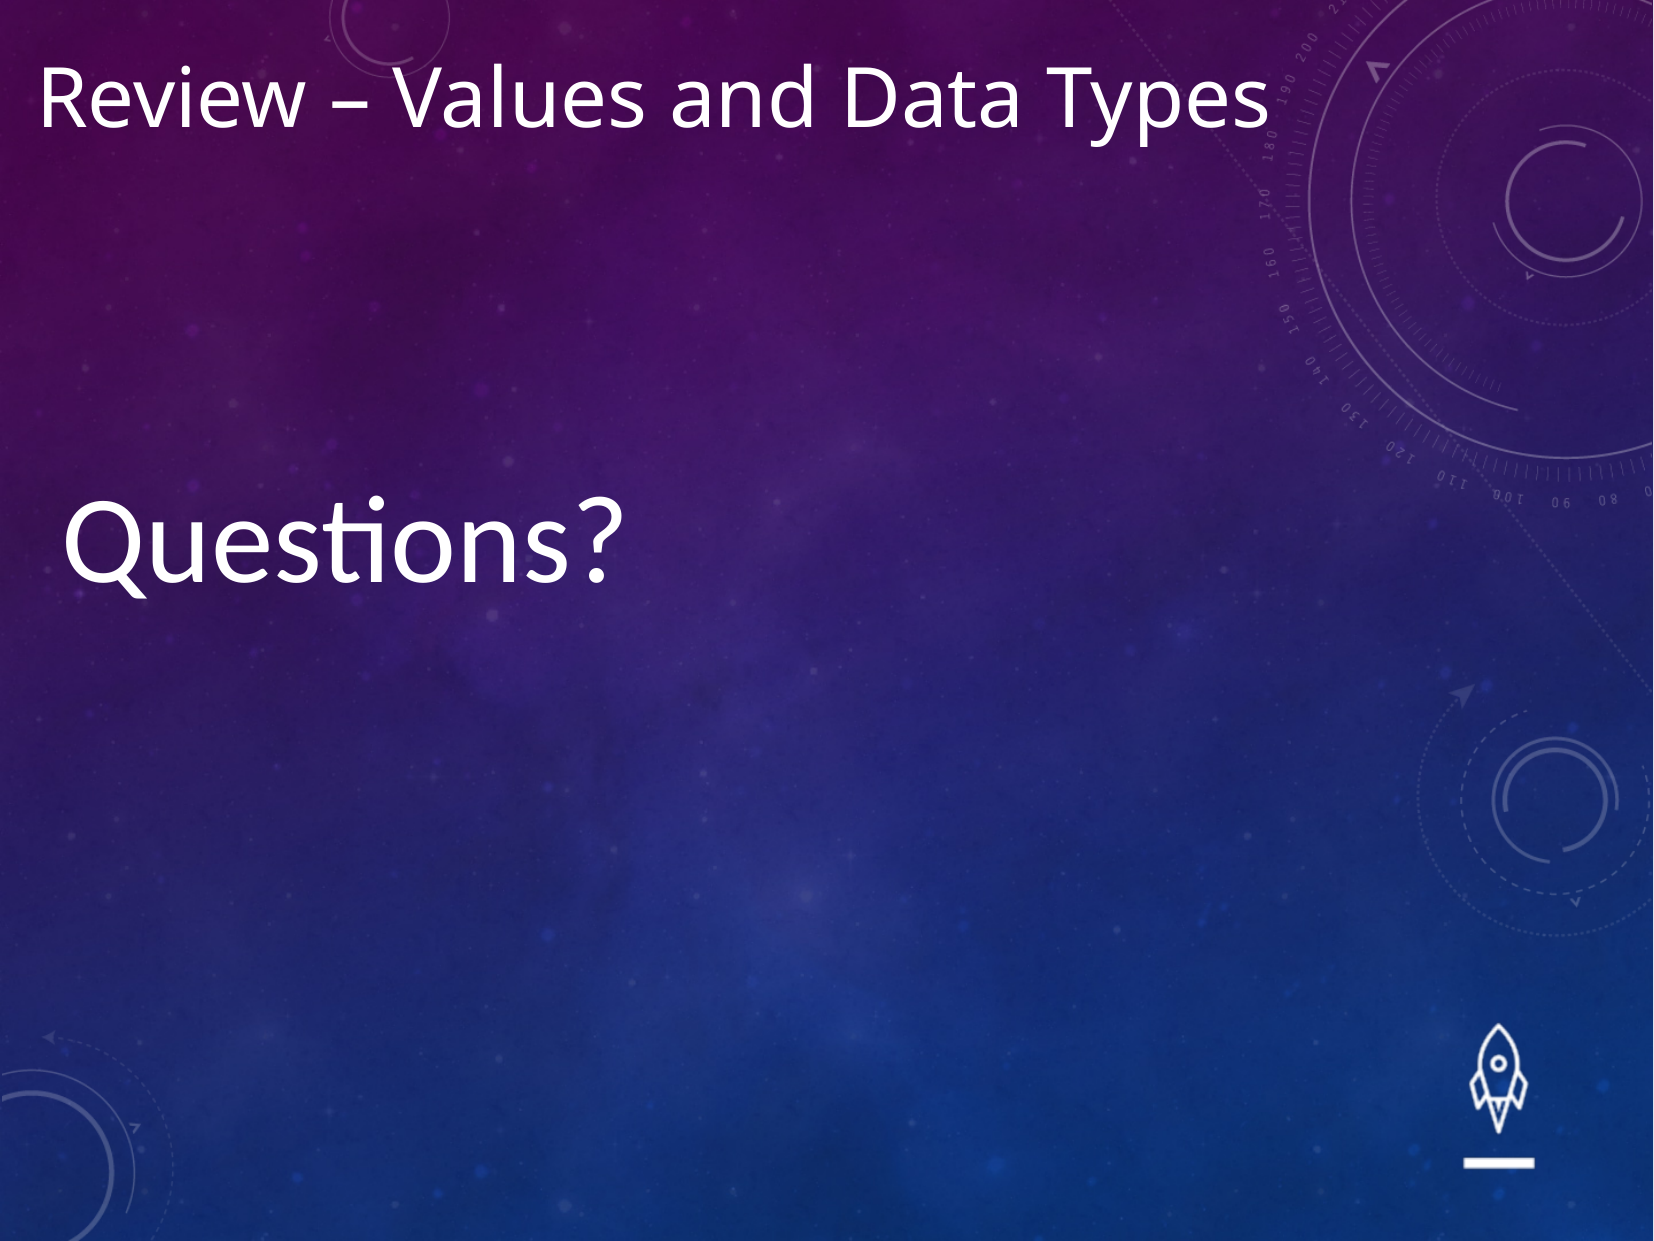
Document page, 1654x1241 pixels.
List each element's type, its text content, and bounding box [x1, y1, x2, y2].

picture [1379, 975, 1620, 1216]
text_box Review – Values and Data Types [19, 17, 1599, 174]
text_box Questions? [45, 480, 781, 721]
